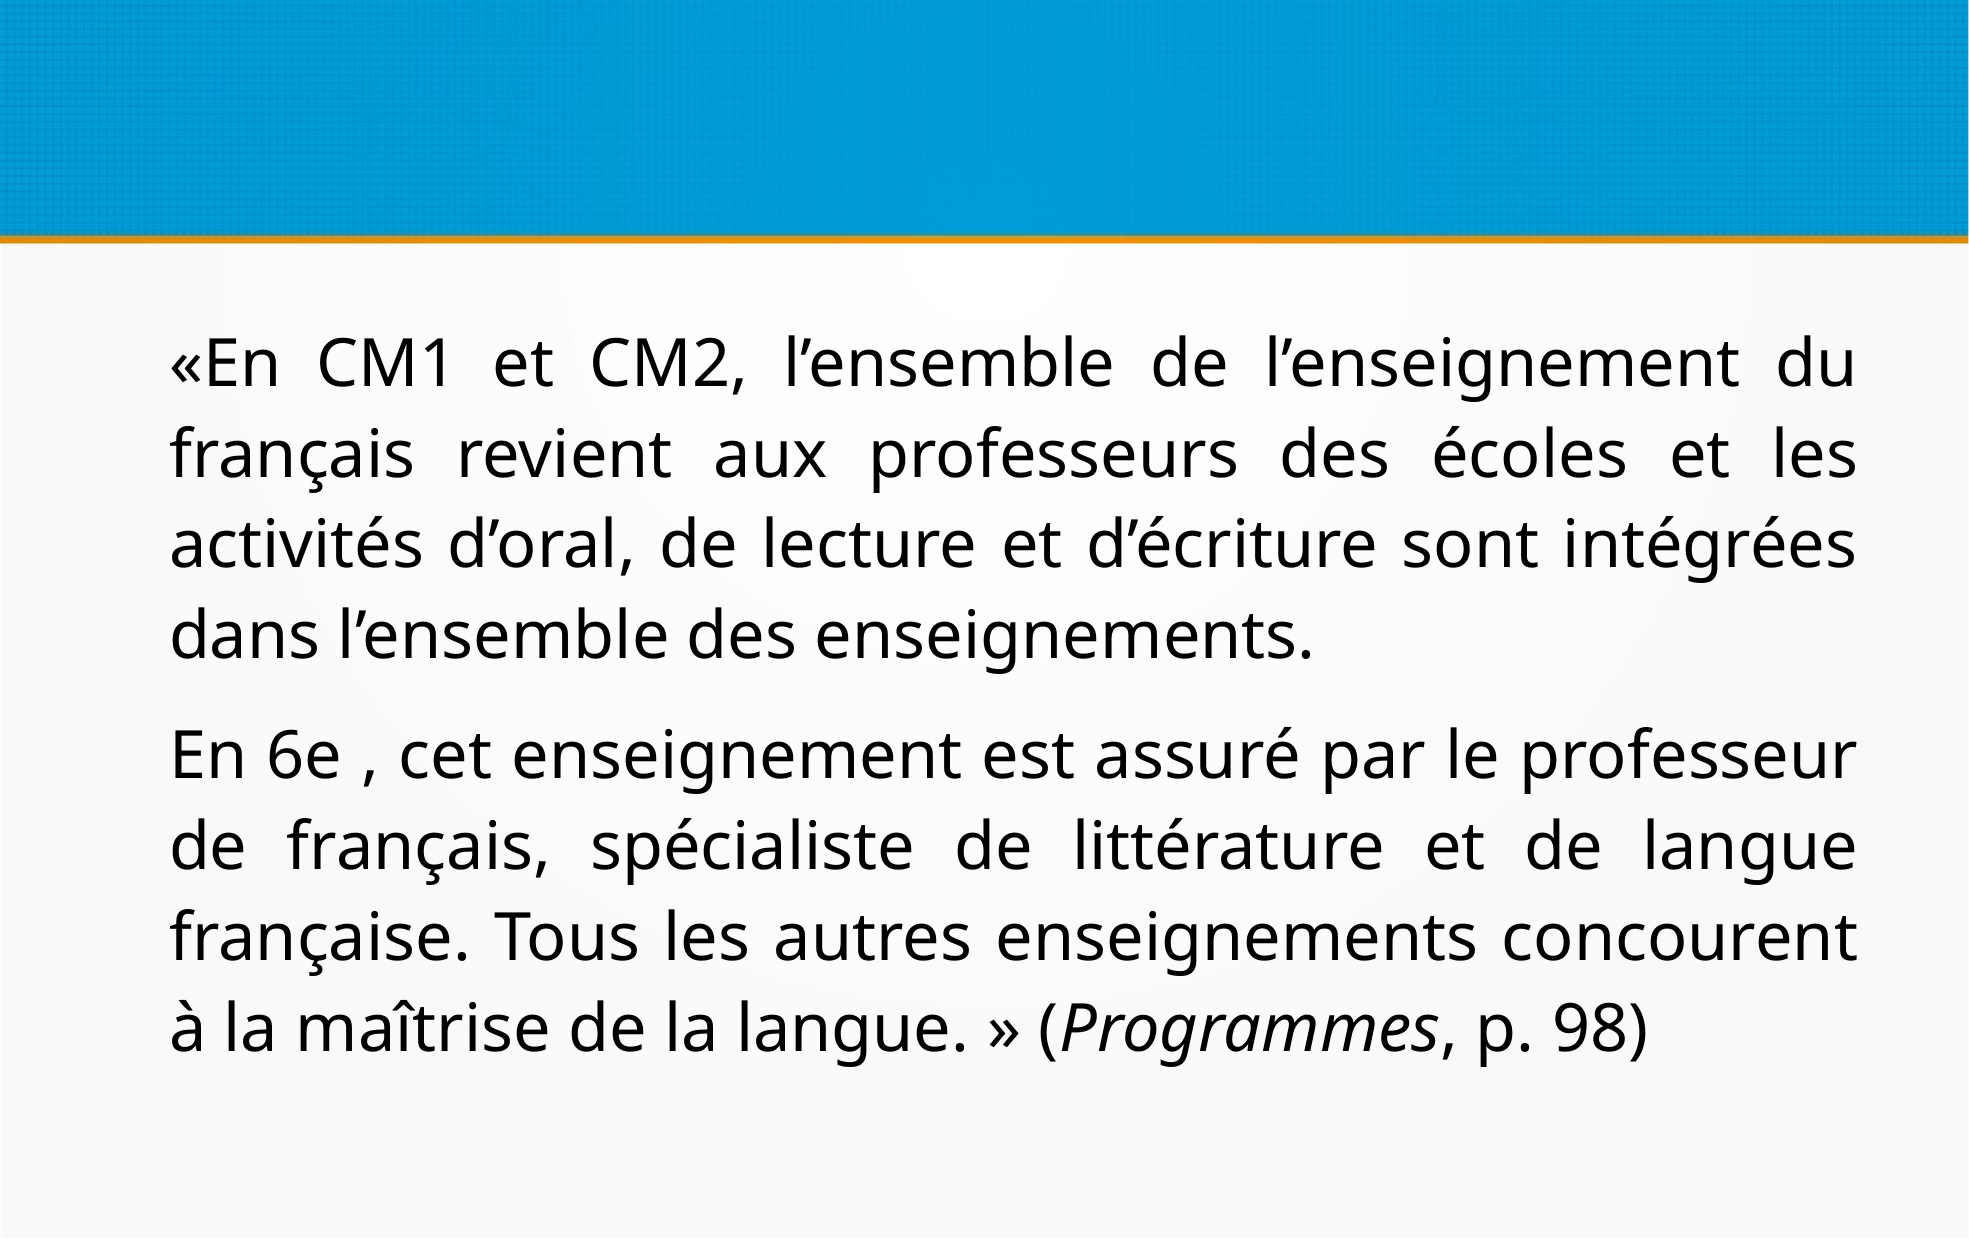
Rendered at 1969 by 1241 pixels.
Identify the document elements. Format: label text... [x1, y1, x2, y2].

picture [0, 233, 1969, 1241]
list «En CM1 et CM2, l’ensemble de l’enseignement du français revient aux professeurs des écoles et les activités d’oral, de lecture et d’écriture sont intégrées dans l’ensemble des enseignements. En 6e , cet enseignement est assuré par le professeur de français, spécialiste de littérature et de langue française. Tous les autres enseignements concourent à la maîtrise de la langue. » (Programmes, p. 98) [98, 315, 1861, 1081]
